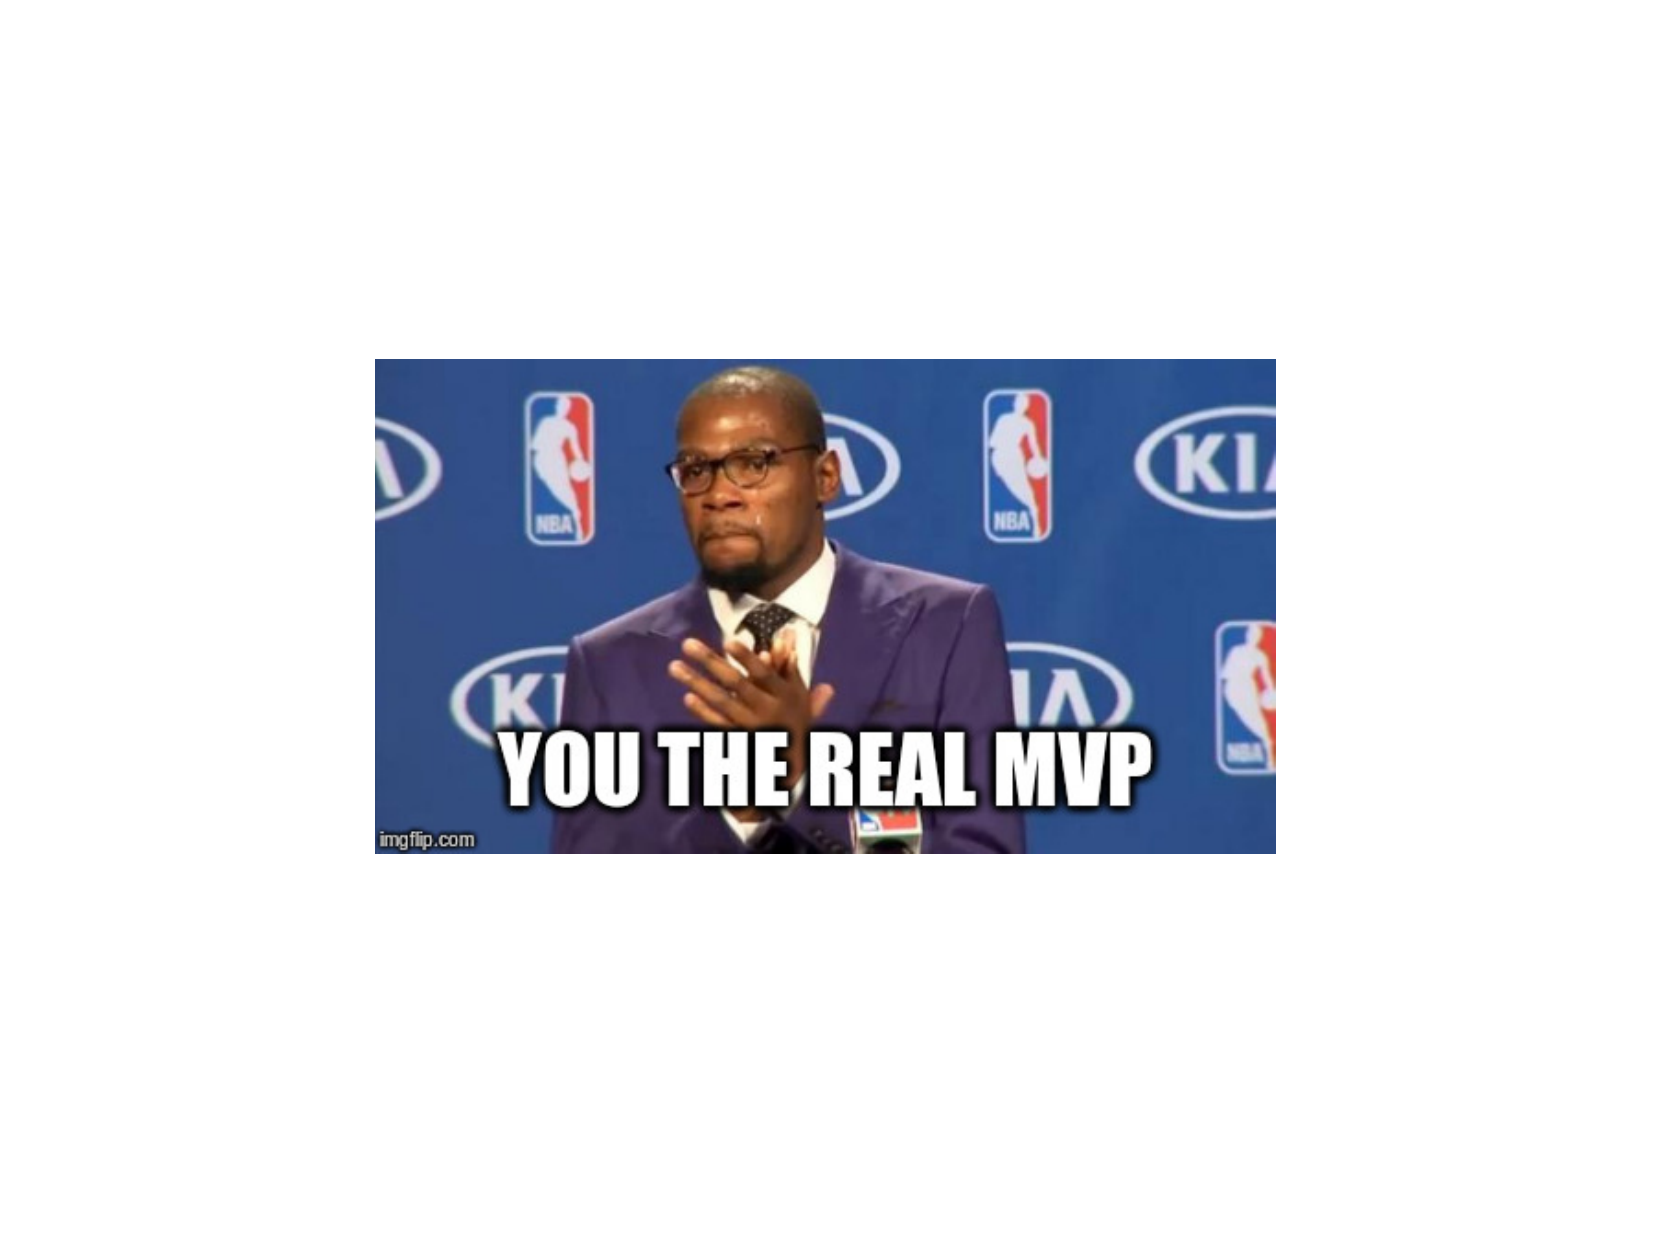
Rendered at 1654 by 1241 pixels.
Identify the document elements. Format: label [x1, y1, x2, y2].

picture [375, 359, 1276, 854]
